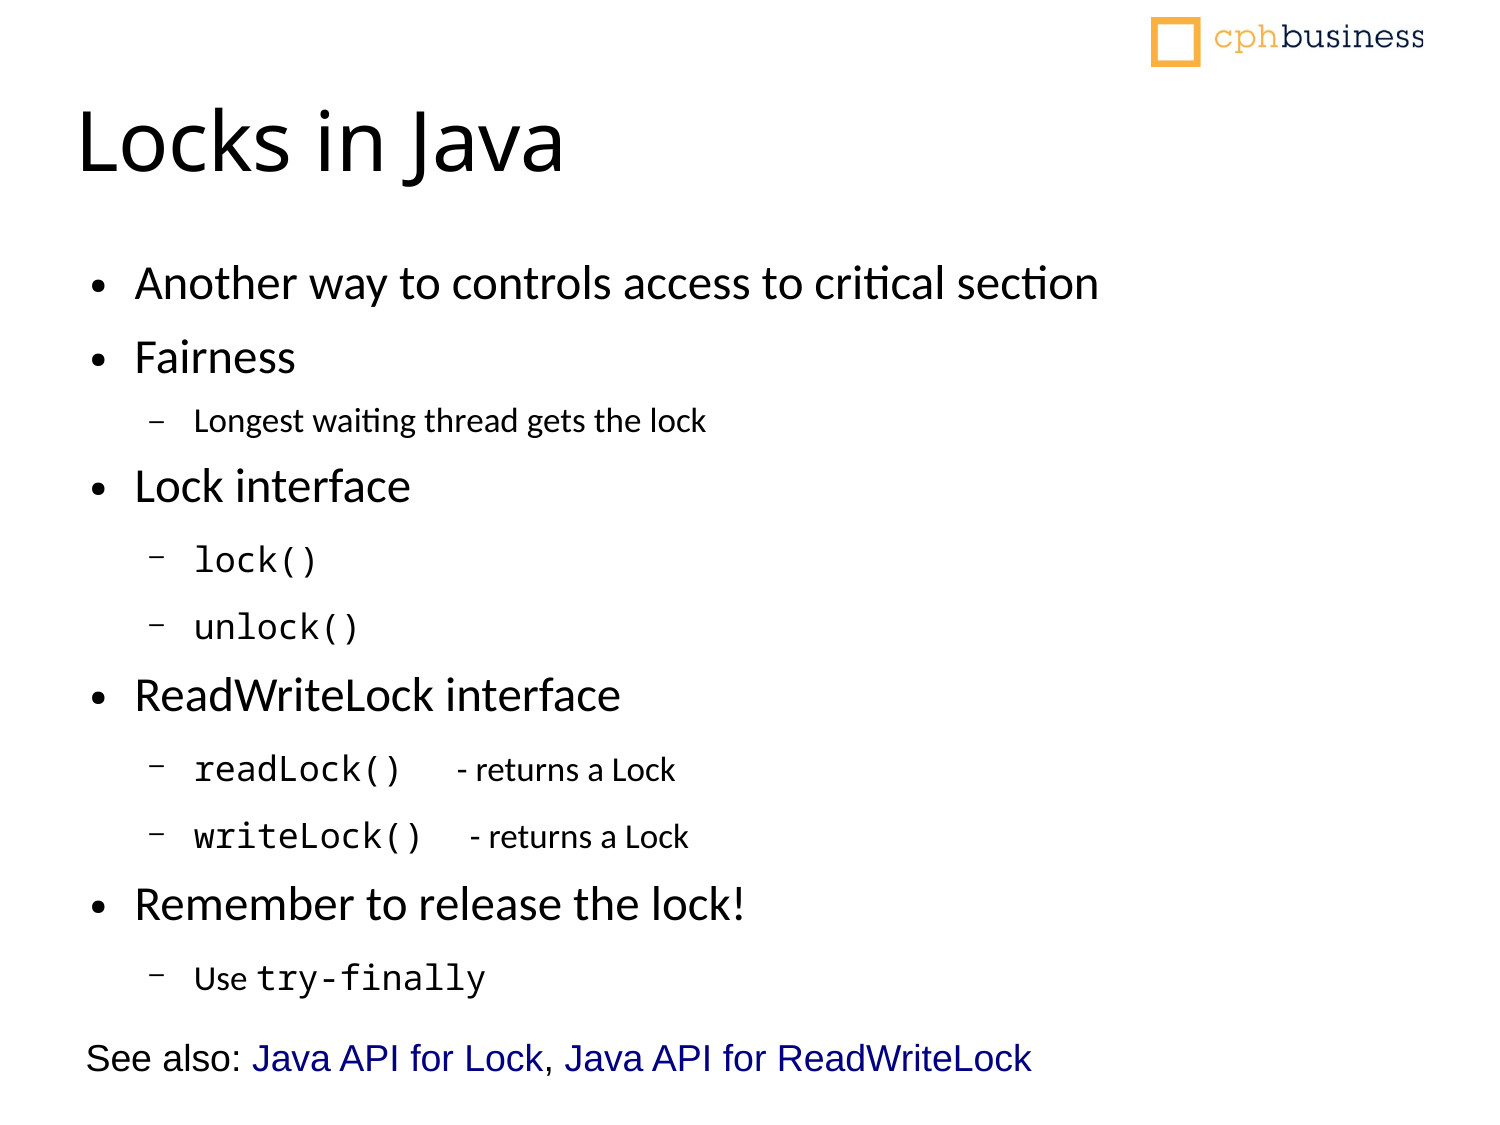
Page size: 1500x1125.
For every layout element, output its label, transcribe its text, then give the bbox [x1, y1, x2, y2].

list Another way to controls access to critical section Fairness Longest waiting thread gets the lock Lock interface lock() unlock() ReadWriteLock interface readLock() - returns a Lock writeLock() - returns a Lock Remember to release the lock! Use try-finally [75, 263, 1425, 1011]
title Locks in Java [75, 44, 1425, 233]
picture [1151, 17, 1424, 44]
text_box See also: Java API for Lock, Java API for ReadWriteLock [70, 1029, 1418, 1087]
